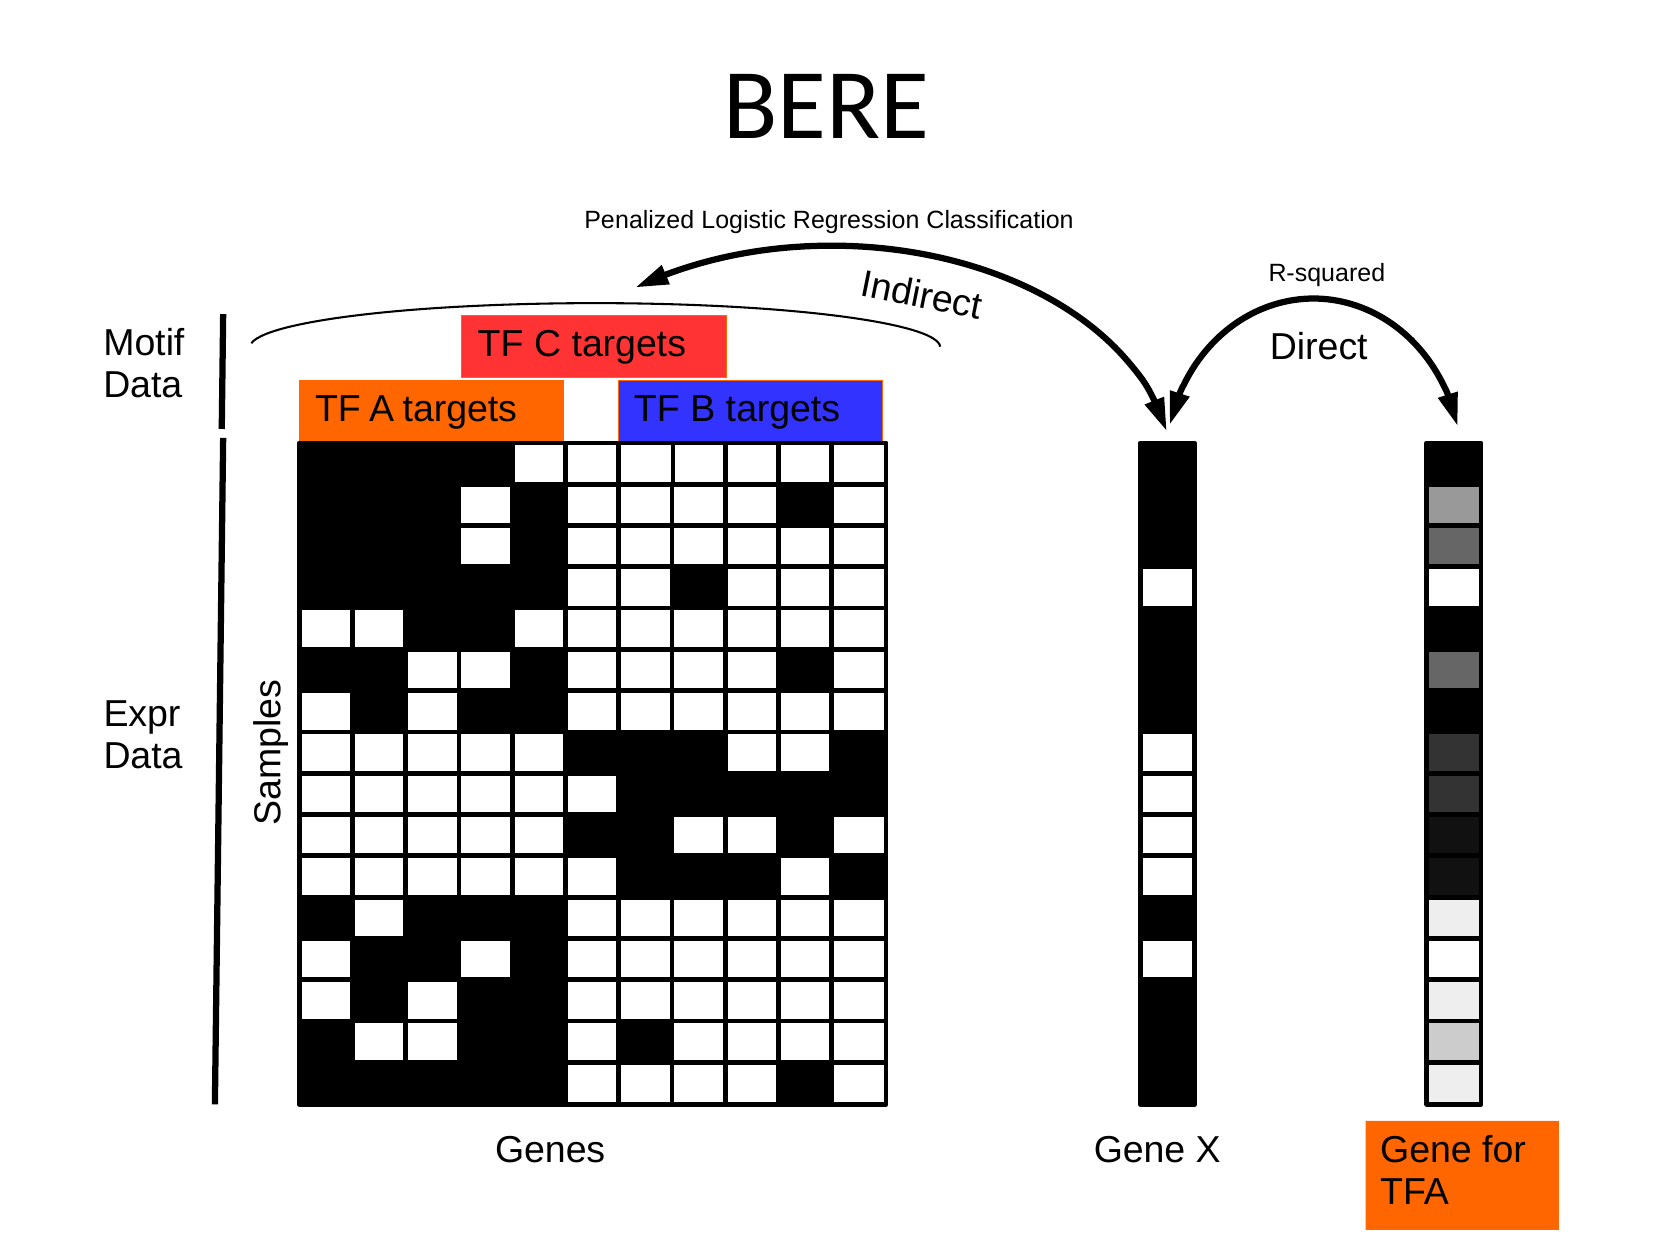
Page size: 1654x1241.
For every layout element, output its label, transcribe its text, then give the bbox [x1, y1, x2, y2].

text_box Expr Data [88, 685, 216, 795]
text_box R-squared [1253, 251, 1416, 299]
text_box Indirect [840, 252, 1018, 347]
text_box TF C targets [462, 315, 726, 378]
text_box Motif Data [88, 313, 216, 423]
text_box [1140, 442, 1195, 1105]
text_box [299, 380, 887, 1105]
text_box Gene X [1078, 1120, 1252, 1188]
text_box Gene for TFA [1365, 1120, 1559, 1230]
text_box Samples [238, 646, 306, 840]
text_box [1426, 442, 1481, 1105]
text_box Genes [480, 1120, 635, 1188]
text_box Direct [1255, 318, 1396, 381]
title BERE [82, 10, 1571, 218]
text_box Penalized Logistic Regression Classification [569, 198, 1143, 246]
text_box TF B targets [619, 380, 880, 442]
text_box TF A targets [300, 380, 556, 442]
